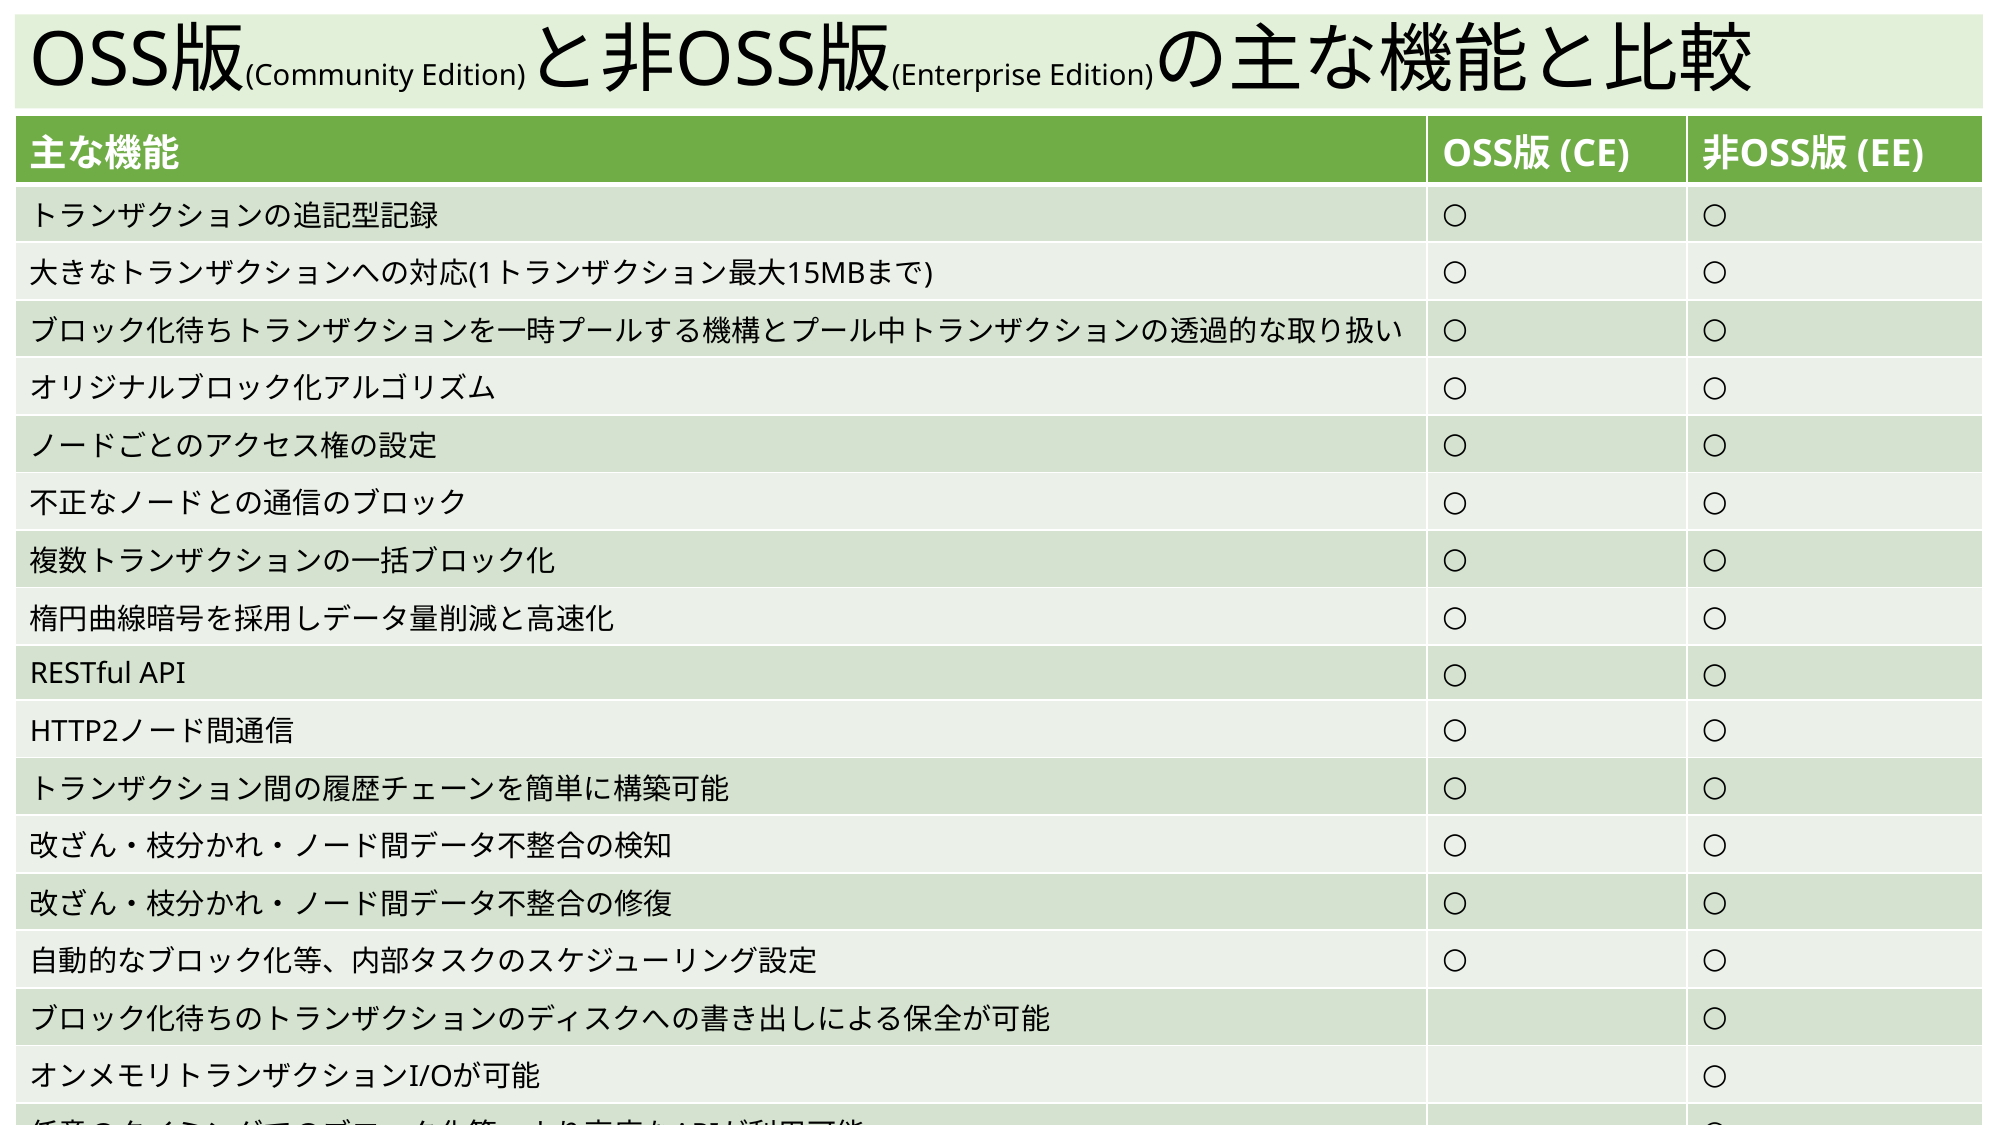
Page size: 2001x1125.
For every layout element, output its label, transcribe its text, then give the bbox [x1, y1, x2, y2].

table_cell RESTful API [16, 646, 1426, 699]
table_cell ○ [1428, 874, 1686, 929]
table_cell 任意のタイミングでのブロック化等、より高度なAPIが利用可能 [16, 1104, 1426, 1125]
table_header 主な機能 [16, 116, 1426, 182]
table_cell ○ [1428, 931, 1686, 987]
table_cell ○ [1688, 701, 1982, 757]
table_cell ○ [1428, 243, 1686, 299]
table_cell ○ [1688, 358, 1982, 414]
table_cell ○ [1688, 301, 1982, 356]
table_cell 改ざん・枝分かれ・ノード間データ不整合の検知 [16, 816, 1426, 872]
table_cell ○ [1688, 531, 1982, 587]
table_cell オンメモリトランザクションI/Oが可能 [16, 1046, 1426, 1102]
table_cell オリジナルブロック化アルゴリズム [16, 358, 1426, 414]
table_cell [1428, 1046, 1686, 1102]
table_cell ○ [1688, 758, 1982, 814]
table_cell ○ [1688, 473, 1982, 529]
table_cell ○ [1428, 301, 1686, 356]
table_cell ○ [1428, 358, 1686, 414]
table_cell トランザクション間の履歴チェーンを簡単に構築可能 [16, 758, 1426, 814]
table_cell ○ [1428, 701, 1686, 757]
table_cell ○ [1688, 416, 1982, 472]
table_cell [1428, 1104, 1686, 1125]
table_cell ○ [1688, 931, 1982, 987]
table_cell ノードごとのアクセス権の設定 [16, 416, 1426, 472]
table_cell ○ [1428, 646, 1686, 699]
table_cell ○ [1428, 758, 1686, 814]
table_cell 楕円曲線暗号を採用しデータ量削減と高速化 [16, 588, 1426, 644]
text_box OSS版(Community Edition)と非OSS版(Enterprise Edition)の主な機能と比較 [14, 14, 1983, 109]
table_cell ○ [1688, 989, 1982, 1045]
table_cell 大きなトランザクションへの対応(1トランザクション最大15MBまで) [16, 243, 1426, 299]
table_cell トランザクションの追記型記録 [16, 187, 1426, 241]
table_cell ○ [1688, 187, 1982, 241]
table_cell ○ [1428, 816, 1686, 872]
table_header OSS版 (CE) [1428, 116, 1686, 182]
table_cell ○ [1428, 416, 1686, 472]
table_cell ○ [1688, 1046, 1982, 1102]
table_cell ○ [1428, 187, 1686, 241]
table_cell ブロック化待ちトランザクションを一時プールする機構とプール中トランザクションの透過的な取り扱い [16, 301, 1426, 356]
table_cell ○ [1688, 816, 1982, 872]
table_cell ○ [1688, 1104, 1982, 1125]
table_cell 改ざん・枝分かれ・ノード間データ不整合の修復 [16, 874, 1426, 929]
table_cell HTTP2ノード間通信 [16, 701, 1426, 757]
table_cell ○ [1428, 473, 1686, 529]
table_cell ○ [1688, 588, 1982, 644]
table_cell ○ [1688, 874, 1982, 929]
table_cell [1428, 989, 1686, 1045]
table_header 非OSS版 (EE) [1688, 116, 1982, 182]
table_cell ○ [1428, 531, 1686, 587]
table_cell 自動的なブロック化等、内部タスクのスケジューリング設定 [16, 931, 1426, 987]
table_cell ○ [1688, 243, 1982, 299]
table_cell ブロック化待ちのトランザクションのディスクへの書き出しによる保全が可能 [16, 989, 1426, 1045]
table_cell ○ [1428, 588, 1686, 644]
table_cell 不正なノードとの通信のブロック [16, 473, 1426, 529]
table_cell ○ [1688, 646, 1982, 699]
table_cell 複数トランザクションの一括ブロック化 [16, 531, 1426, 587]
